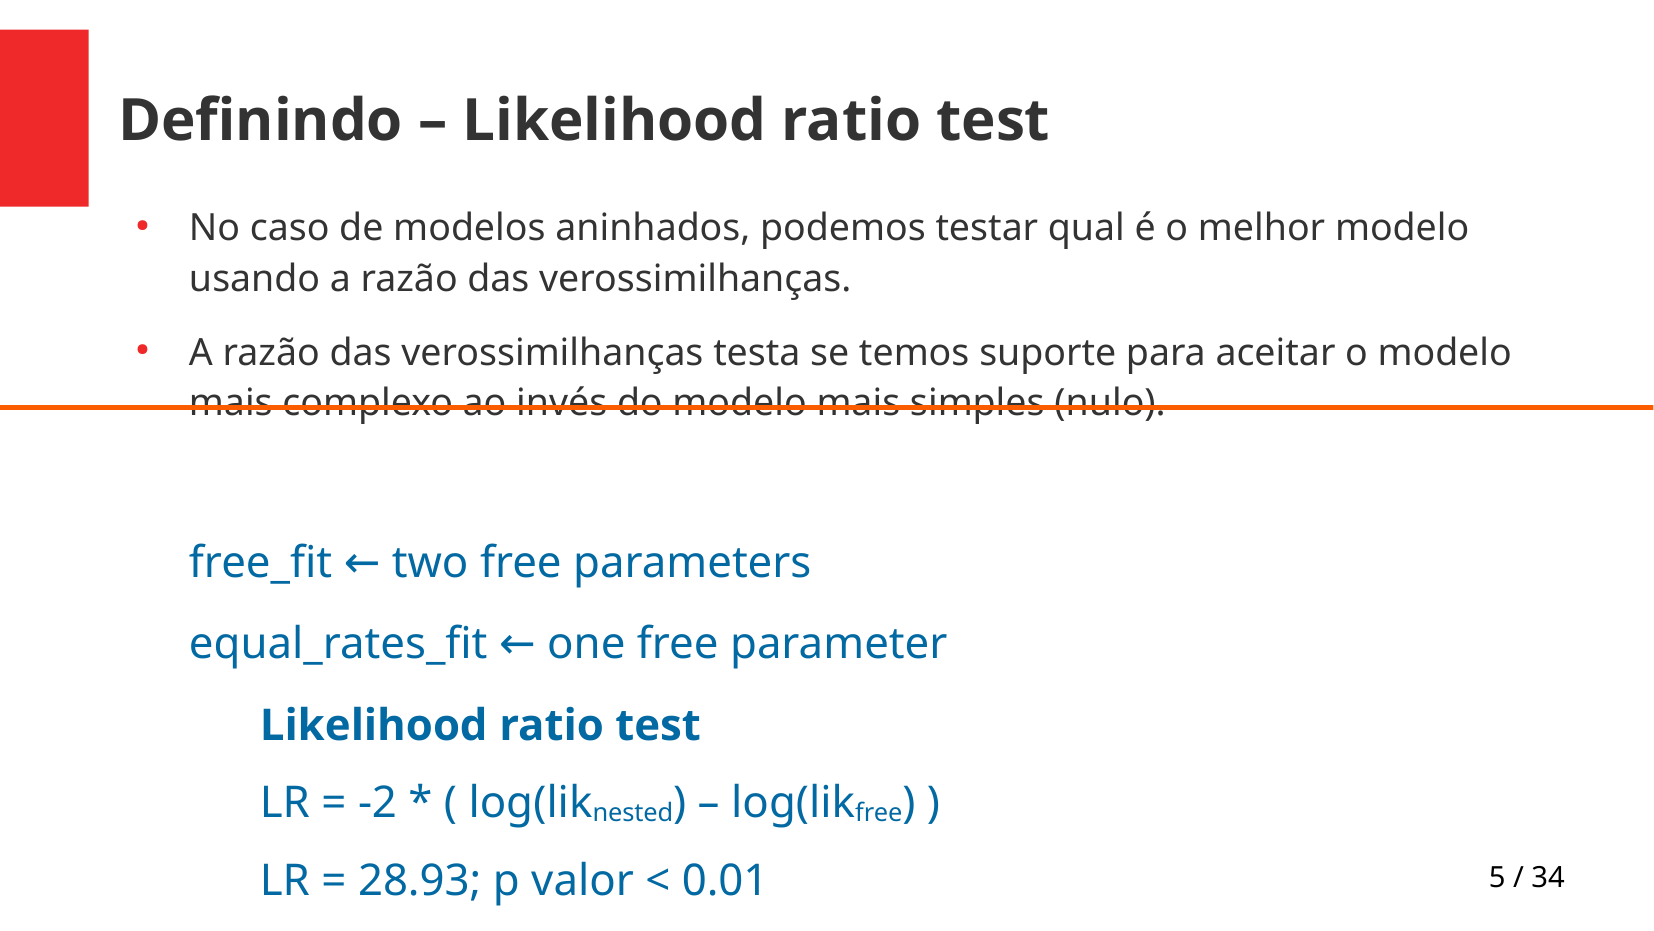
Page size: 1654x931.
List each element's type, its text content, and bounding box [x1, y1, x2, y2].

list No caso de modelos aninhados, podemos testar qual é o melhor modelo usando a razão das verossimilhanças. A razão das verossimilhanças testa se temos suporte para aceitar o modelo mais complexo ao invés do modelo mais simples (nulo). free_fit ← two free parameters equal_rates_fit ← one free parameter Likelihood ratio test LR = -2 * ( log(liknested) – log(likfree) ) LR = 28.93; p valor < 0.01 [118, 200, 1595, 405]
title Definindo – Likelihood ratio test [118, 29, 1595, 200]
list No caso de modelos aninhados, podemos testar qual é o melhor modelo usando a razão das verossimilhanças. A razão das verossimilhanças testa se temos suporte para aceitar o modelo mais complexo ao invés do modelo mais simples (nulo). free_fit ← two free parameters equal_rates_fit ← one free parameter Likelihood ratio test LR = -2 * ( log(liknested) – log(likfree) ) LR = 28.93; p valor < 0.01 [118, 410, 1595, 762]
